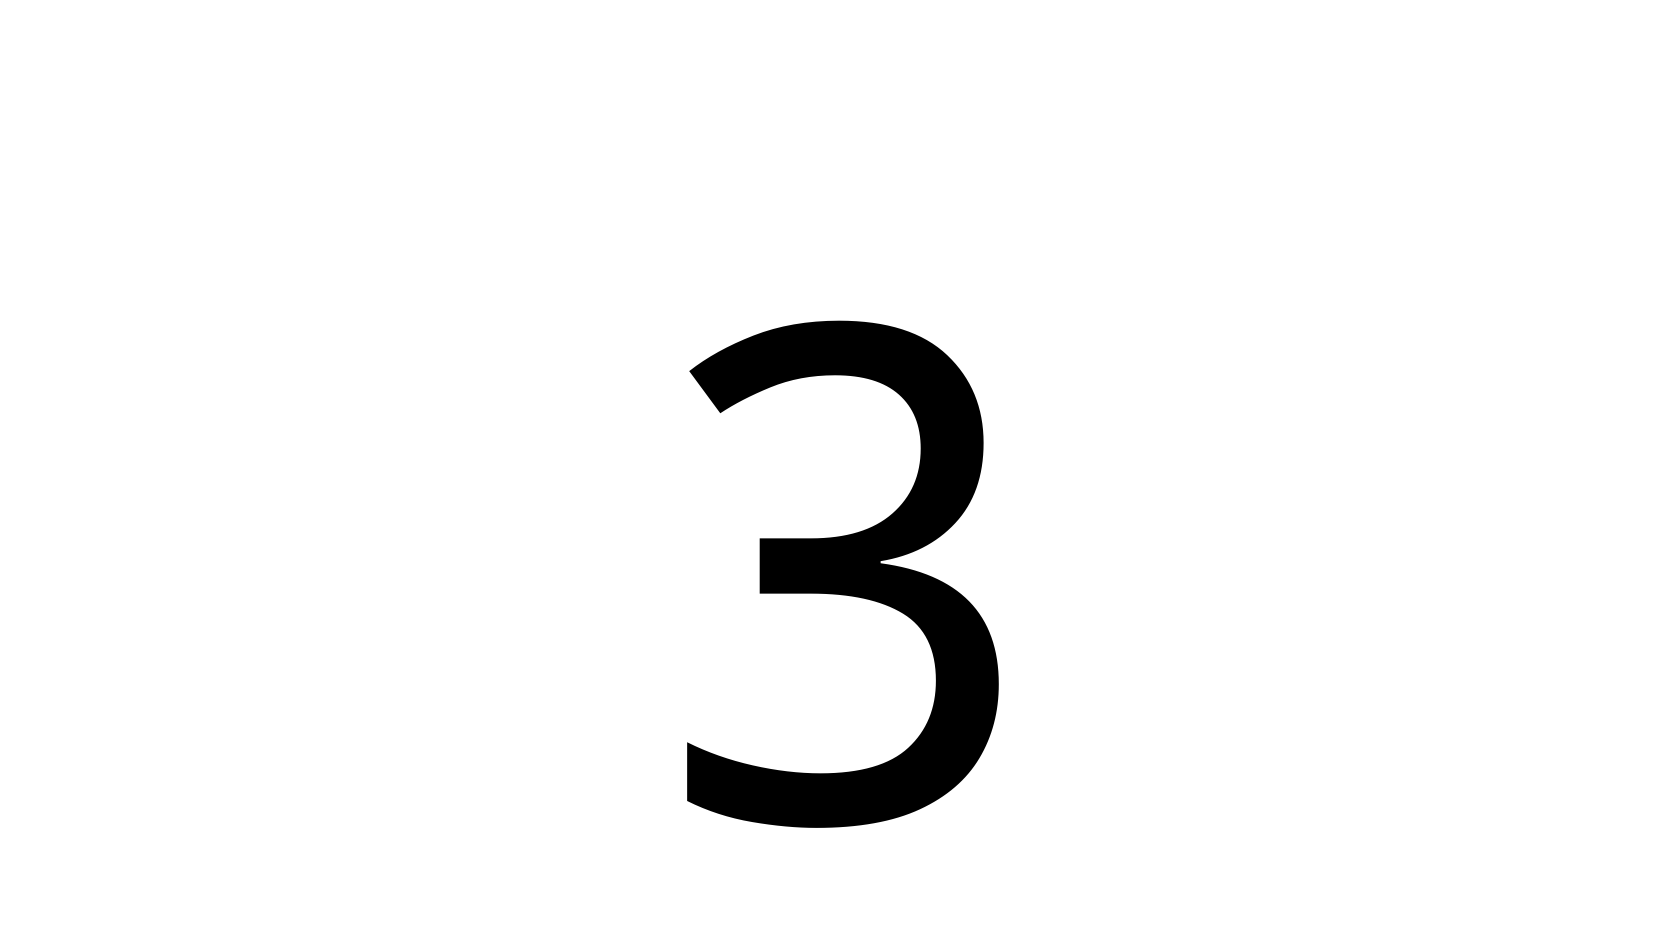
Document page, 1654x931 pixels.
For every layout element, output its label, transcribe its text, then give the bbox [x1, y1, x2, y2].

text_box 3 [621, 75, 1028, 931]
